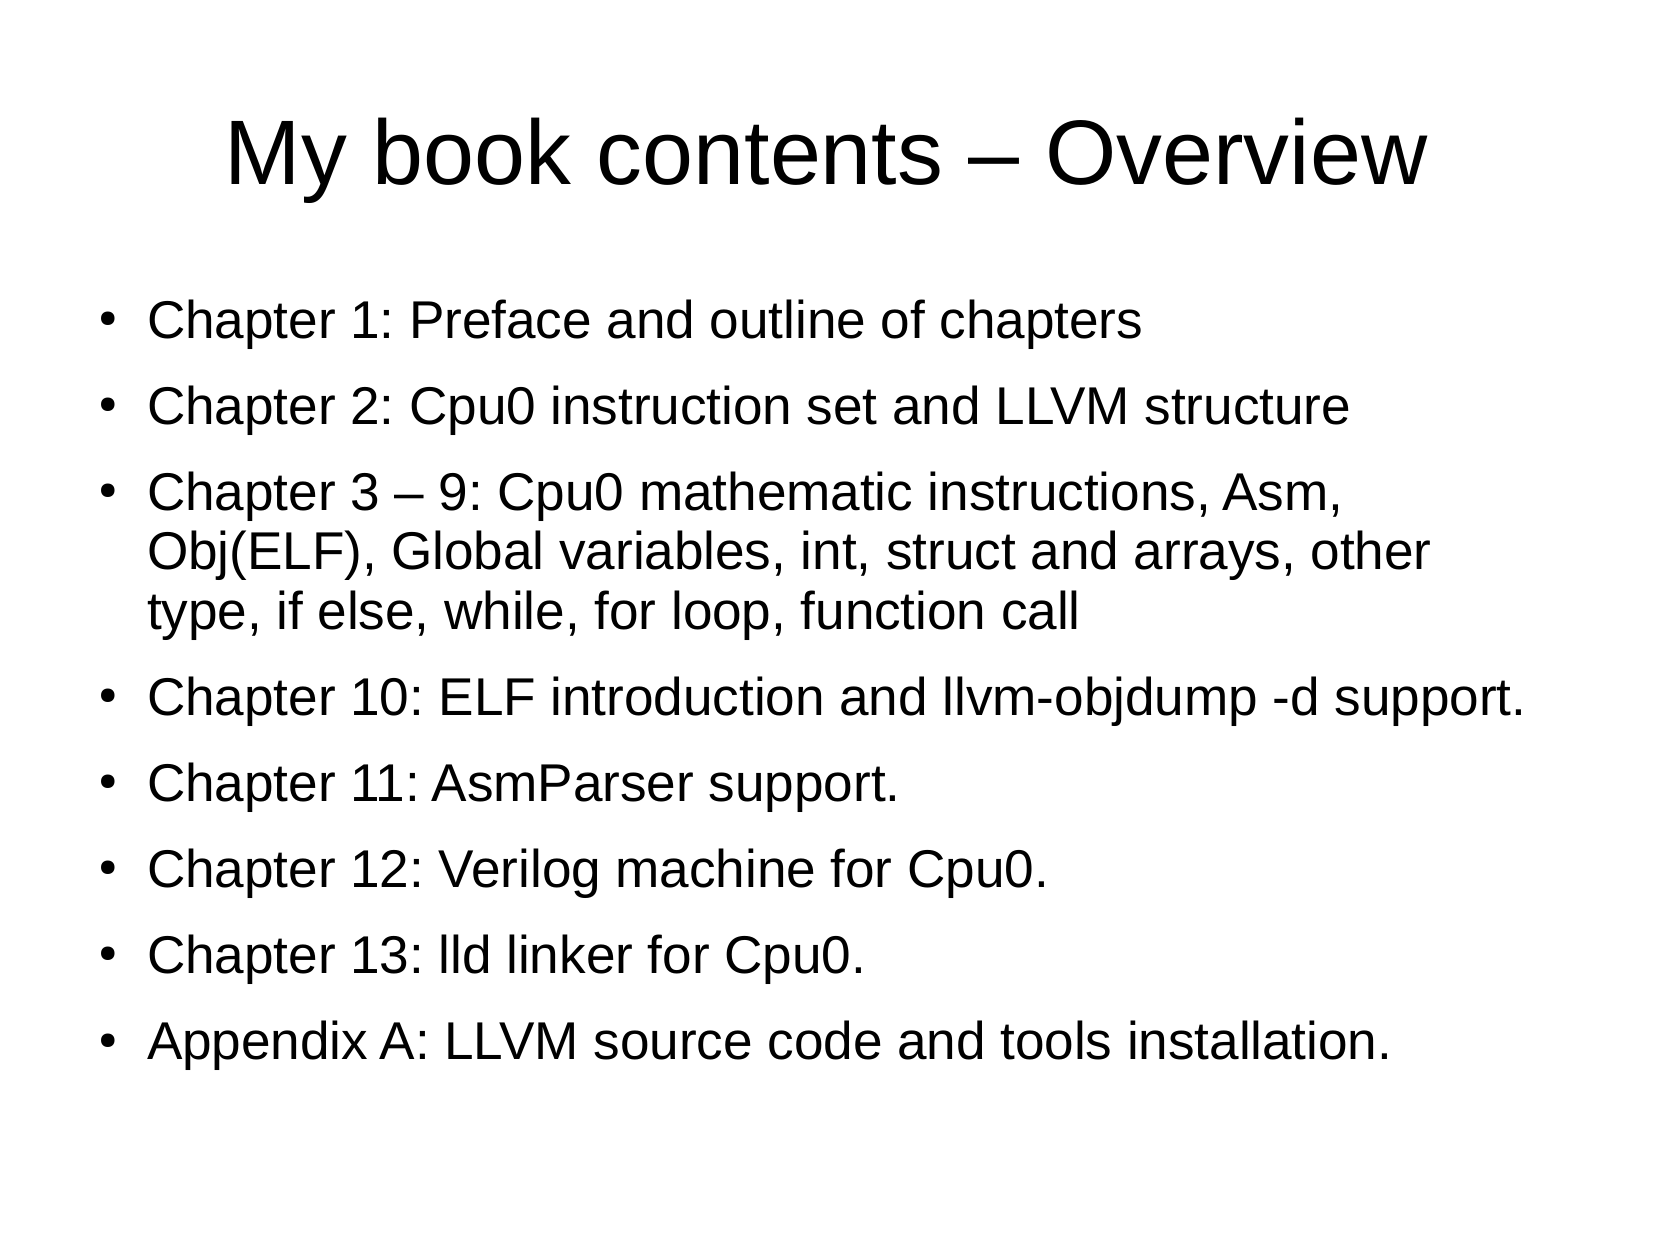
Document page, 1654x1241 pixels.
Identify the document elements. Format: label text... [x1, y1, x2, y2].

title My book contents – Overview [82, 49, 1571, 257]
list Chapter 1: Preface and outline of chapters Chapter 2: Cpu0 instruction set and LLVM structure Chapter 3 – 9: Cpu0 mathematic instructions, Asm, Obj(ELF), Global variables, int, struct and arrays, other type, if else, while, for loop, function call Chapter 10: ELF introduction and llvm-objdump -d support. Chapter 11: AsmParser support. Chapter 12: Verilog machine for Cpu0. Chapter 13: lld linker for Cpu0. Appendix A: LLVM source code and tools installation. [82, 290, 1538, 1096]
